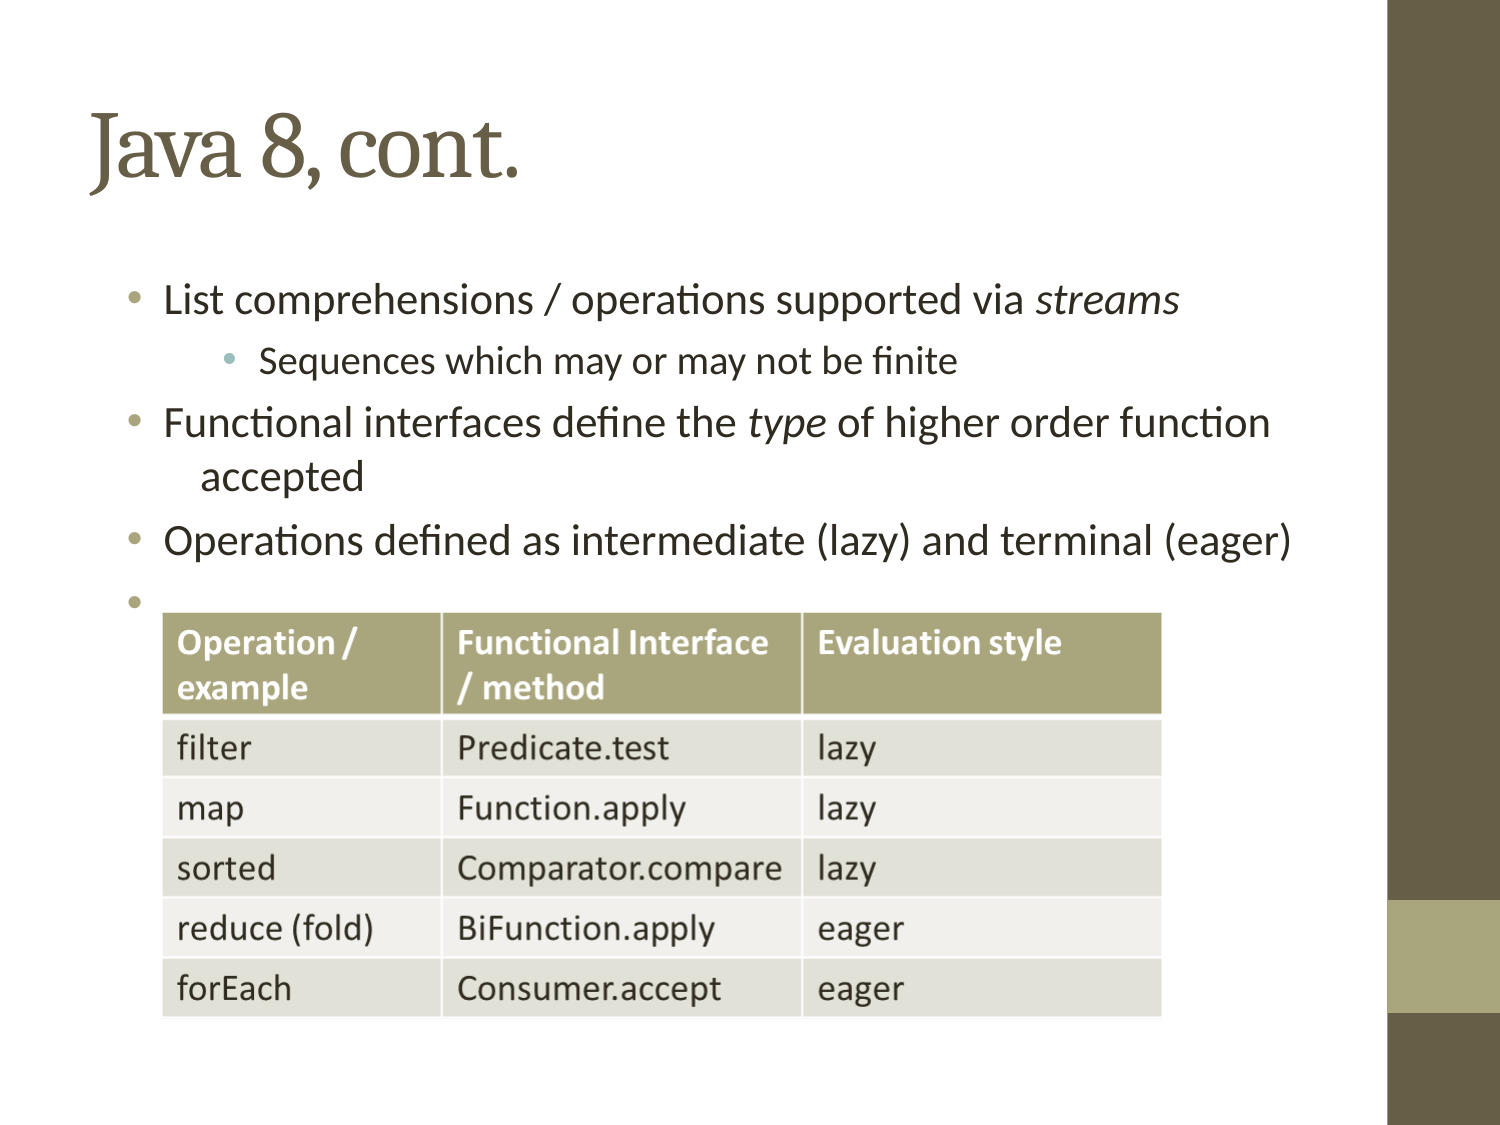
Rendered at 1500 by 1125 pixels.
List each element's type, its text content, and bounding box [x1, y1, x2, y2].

title Java 8, cont. [75, 45, 1326, 233]
picture [161, 607, 1163, 1033]
list List comprehensions / operations supported via streams Sequences which may or may not be finite Functional interfaces define the type of higher order function accepted Operations defined as intermediate (lazy) and terminal (eager) [75, 262, 1326, 625]
